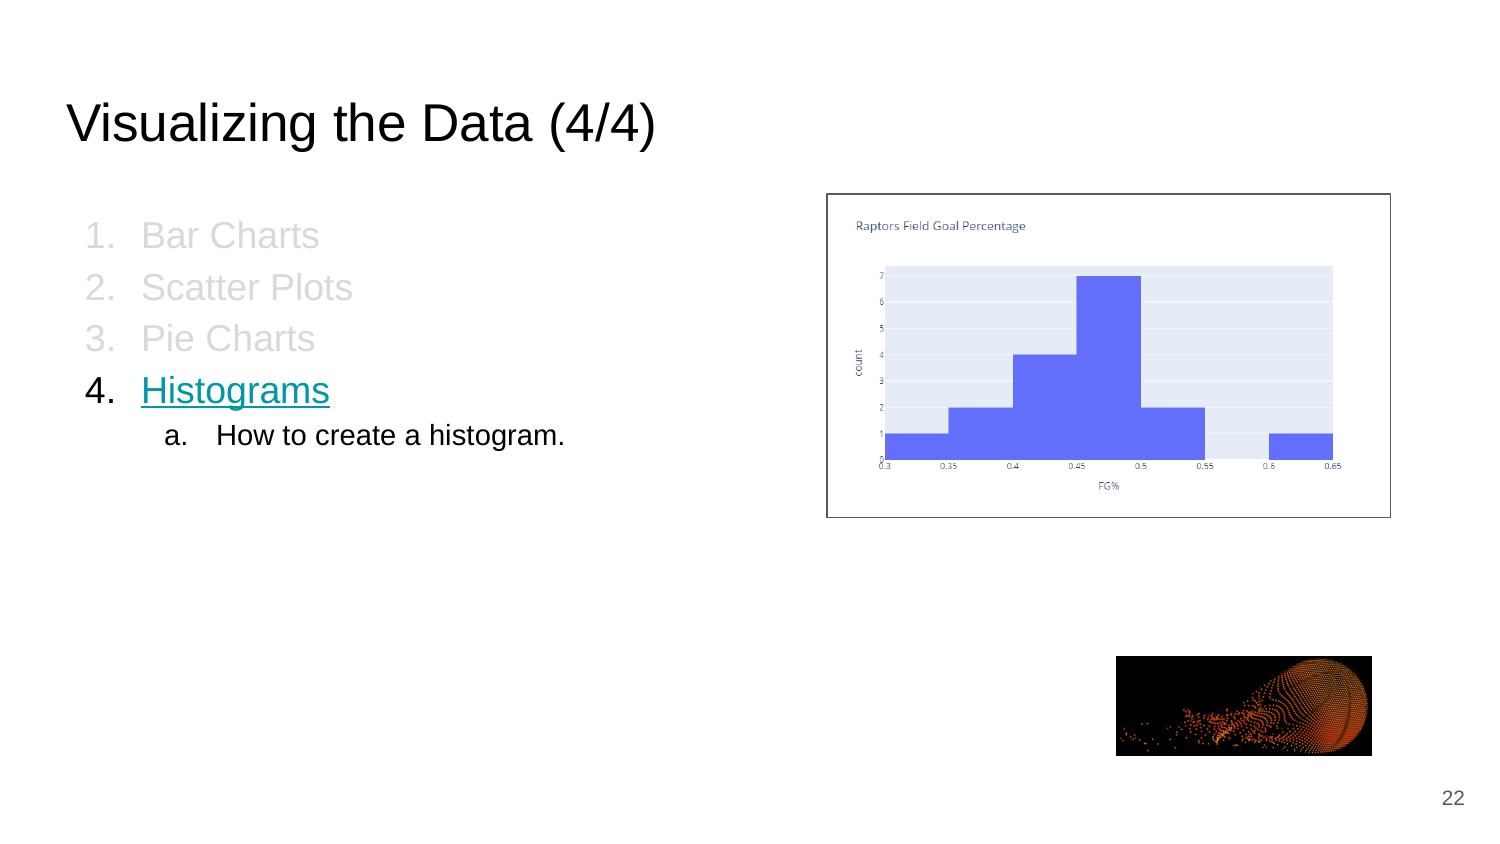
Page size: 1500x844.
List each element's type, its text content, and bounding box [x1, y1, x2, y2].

title Visualizing the Data (4/4) [51, 72, 1449, 167]
picture [827, 194, 1390, 517]
slide_number <number> [1389, 764, 1480, 830]
list Bar Charts Scatter Plots Pie Charts Histograms How to create a histogram. [51, 189, 1434, 750]
picture [1116, 656, 1372, 756]
